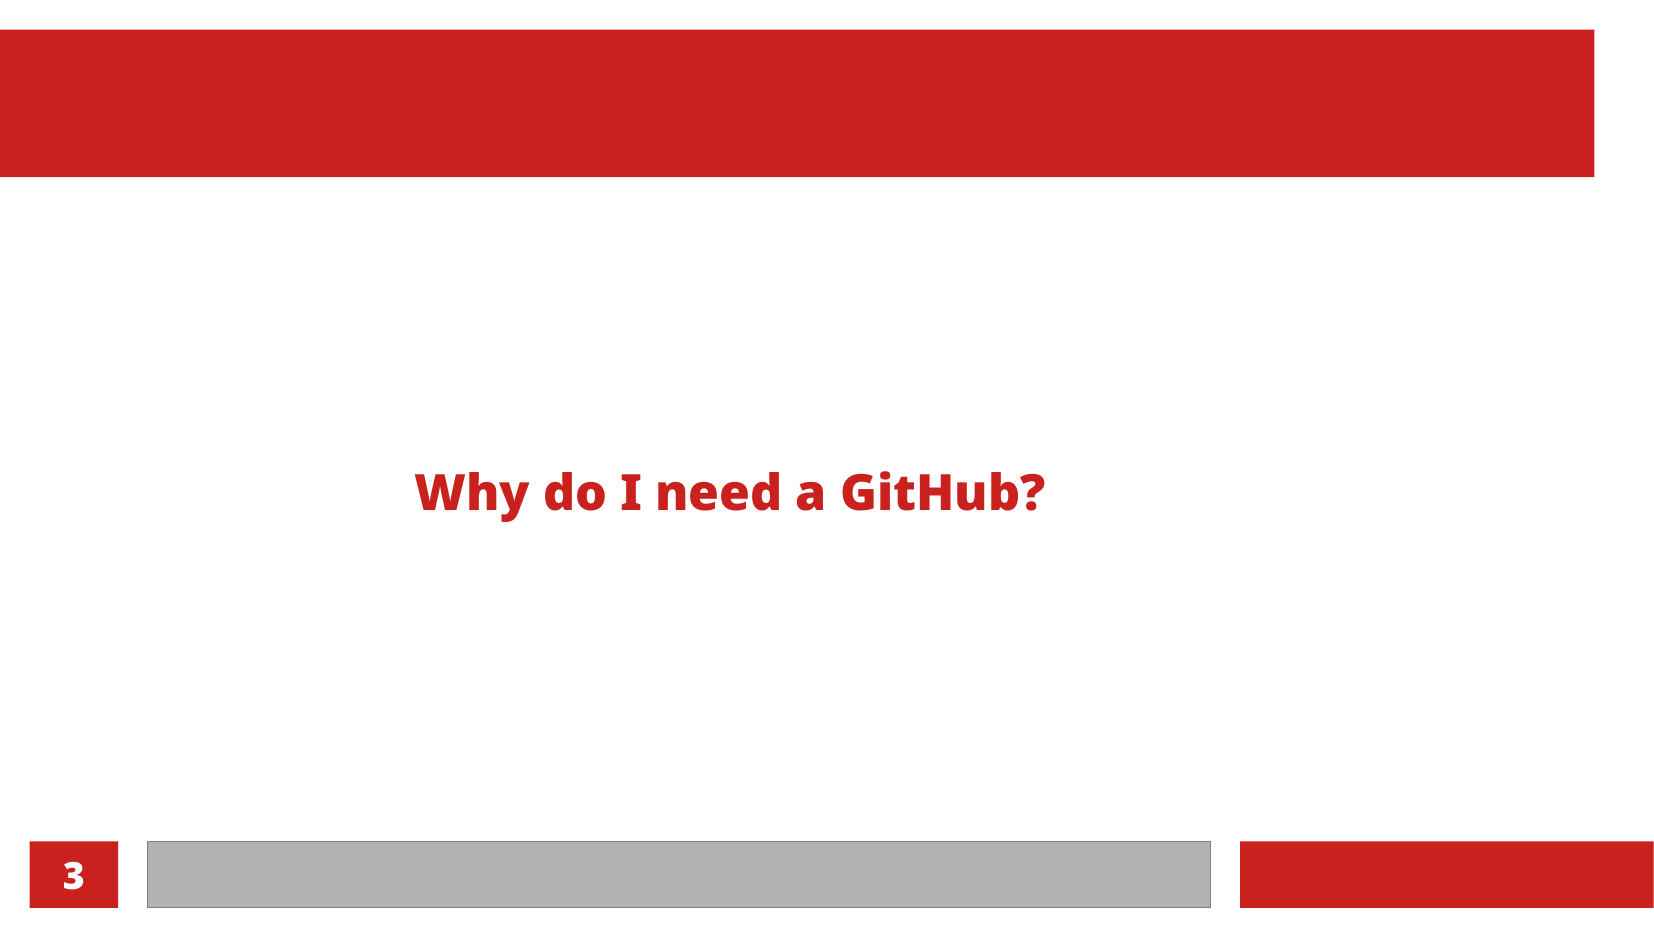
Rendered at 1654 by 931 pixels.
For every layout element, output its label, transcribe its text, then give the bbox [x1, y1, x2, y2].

title Why do I need a GitHub? [414, 406, 1126, 526]
